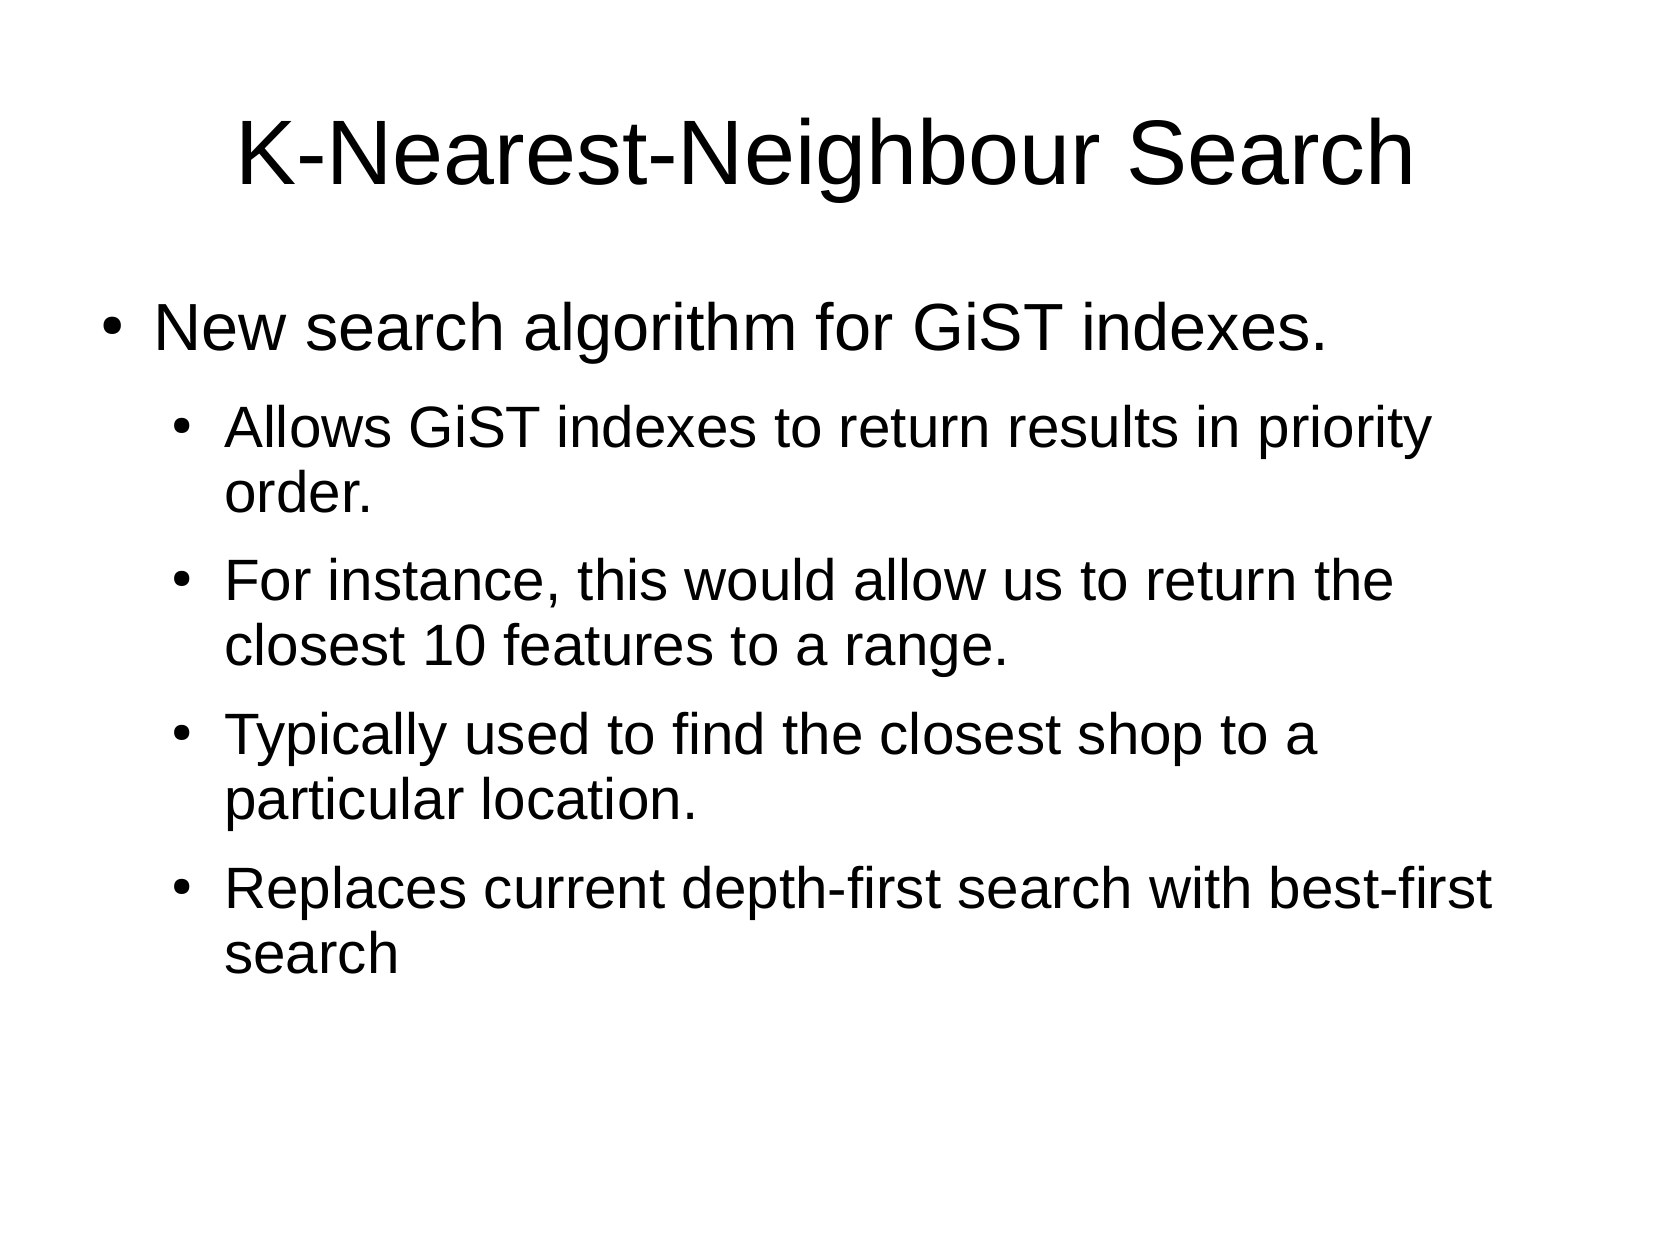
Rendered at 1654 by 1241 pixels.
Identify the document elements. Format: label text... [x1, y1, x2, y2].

list New search algorithm for GiST indexes. Allows GiST indexes to return results in priority order. For instance, this would allow us to return the closest 10 features to a range. Typically used to find the closest shop to a particular location. Replaces current depth-first search with best-first search [82, 290, 1571, 1109]
title K-Nearest-Neighbour Search [82, 56, 1571, 250]
